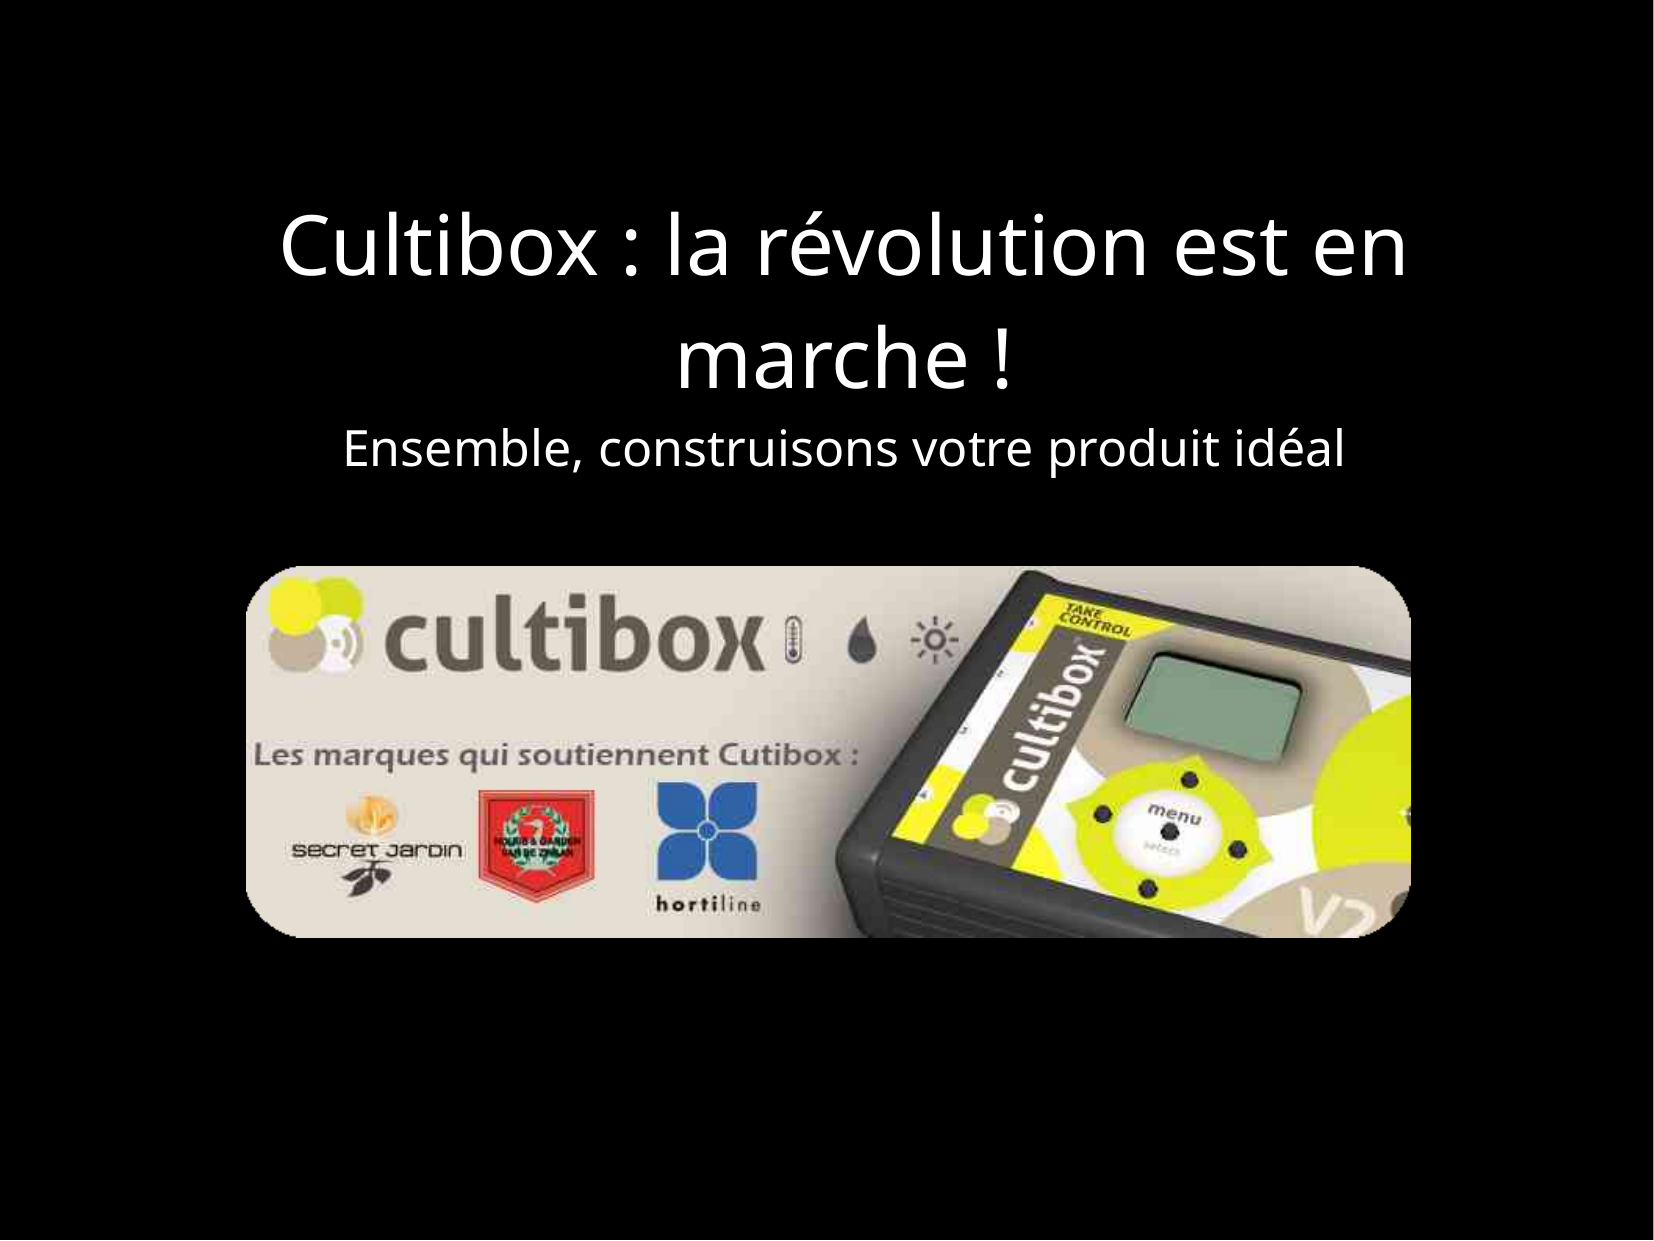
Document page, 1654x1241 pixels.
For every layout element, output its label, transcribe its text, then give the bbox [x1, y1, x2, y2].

picture [246, 566, 1411, 938]
title Cultibox : la révolution est en marche ! Ensemble, construisons votre produit idéal [106, 229, 1583, 438]
